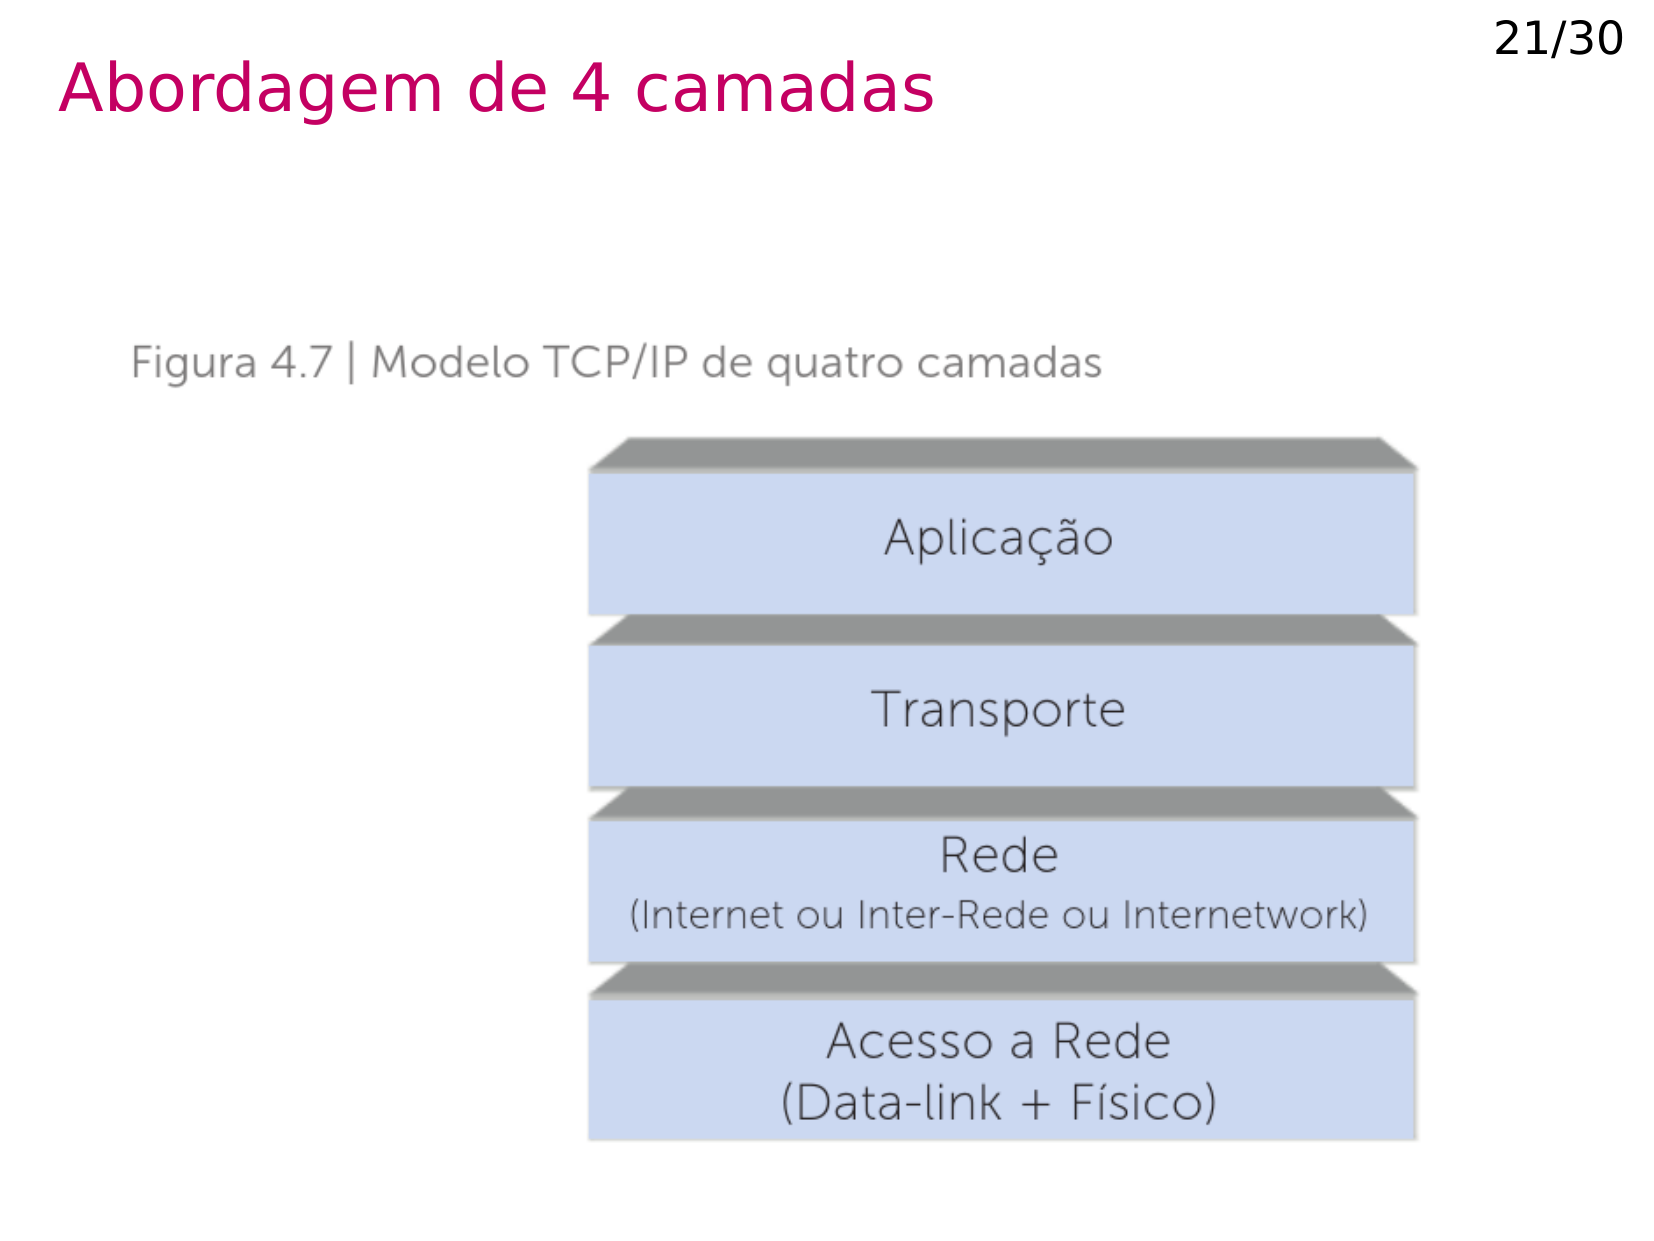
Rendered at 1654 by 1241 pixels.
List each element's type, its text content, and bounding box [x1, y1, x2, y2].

picture [126, 332, 1433, 1156]
title Abordagem de 4 camadas [59, 29, 1625, 148]
